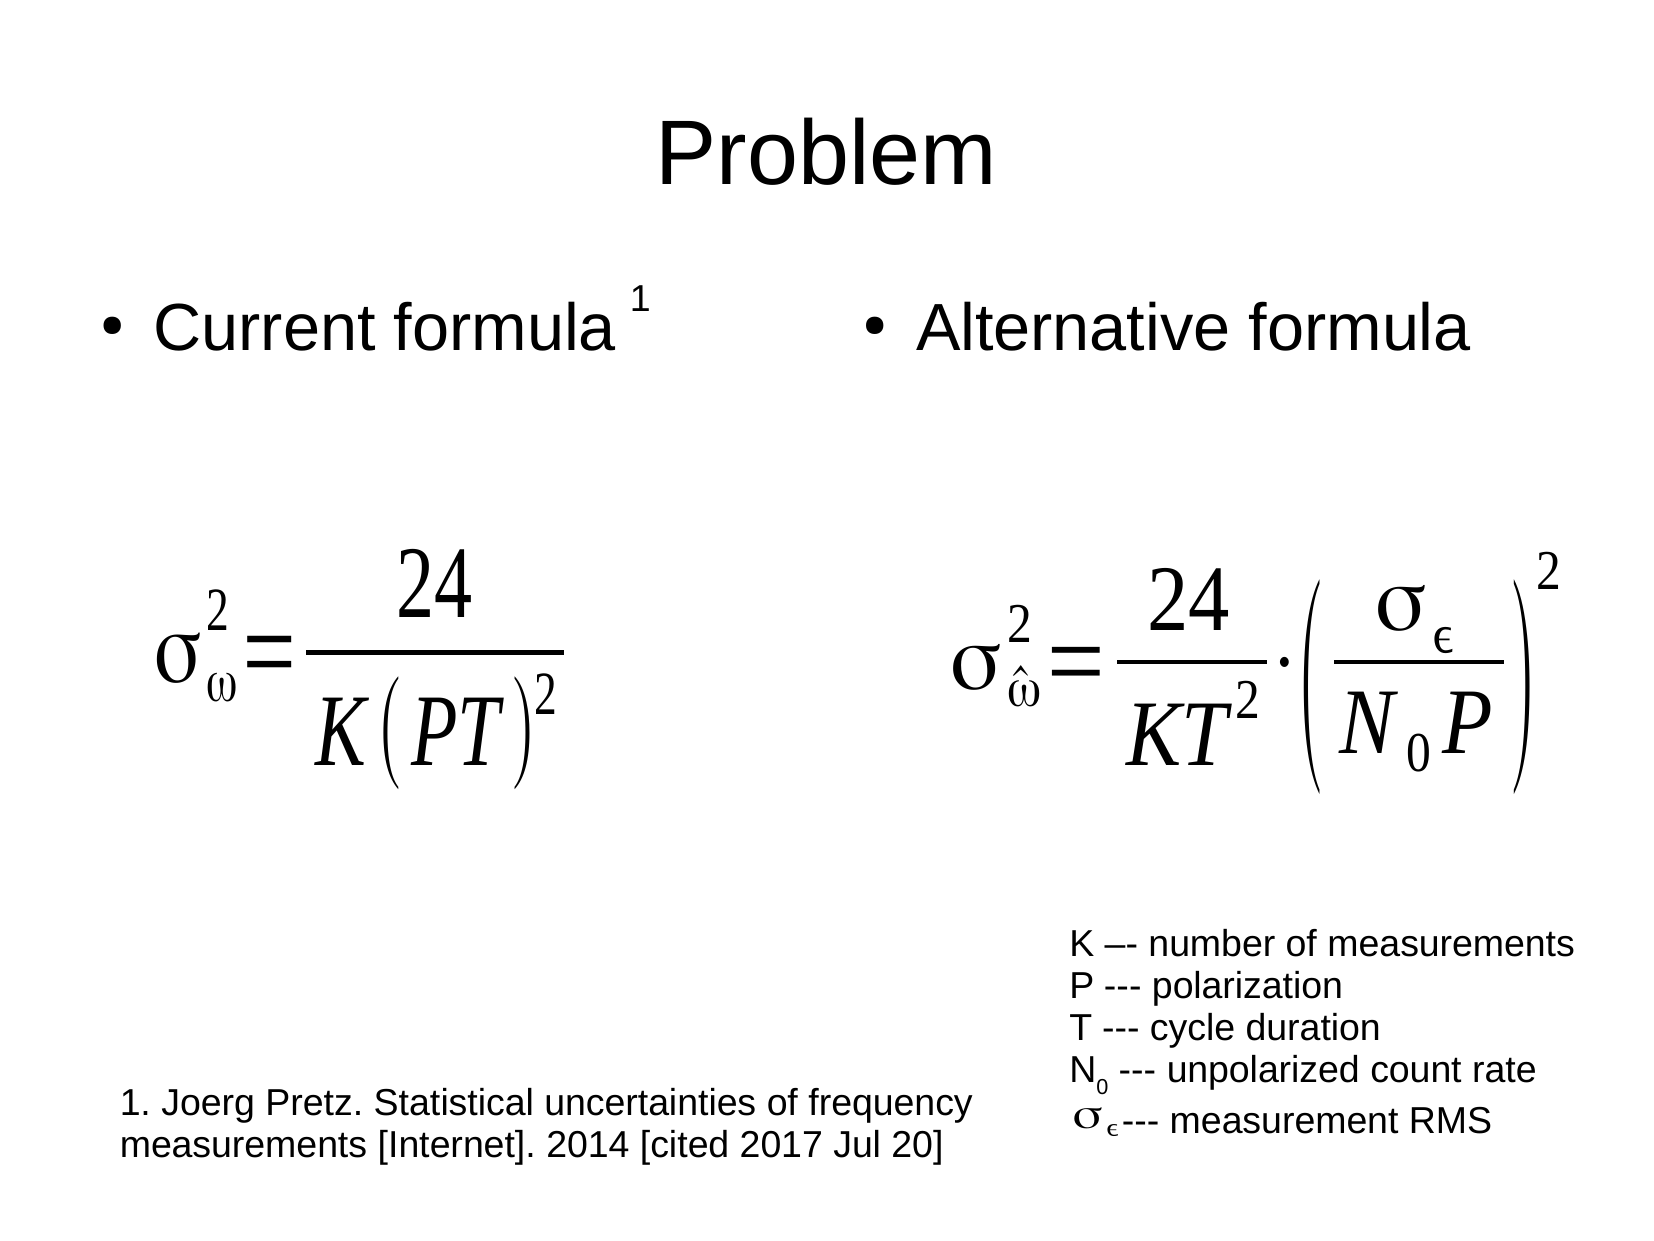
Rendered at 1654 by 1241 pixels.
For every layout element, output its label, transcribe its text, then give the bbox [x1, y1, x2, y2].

text_box 1 [615, 270, 666, 327]
text_box 1. Joerg Pretz. Statistical uncertainties of frequency measurements [Internet]. 2014 [cited 2017 Jul 20] [105, 1074, 991, 1241]
text_box K –- number of measurements P --- polarization T --- cycle duration N0 --- unpolarized count rate --- measurement RMS [1054, 915, 1591, 1191]
list Alternative formula [845, 290, 1572, 1010]
chart [135, 527, 586, 793]
title Problem [82, 49, 1571, 257]
chart [930, 536, 1581, 797]
chart [1060, 1103, 1131, 1137]
list Current formula [82, 290, 809, 1010]
